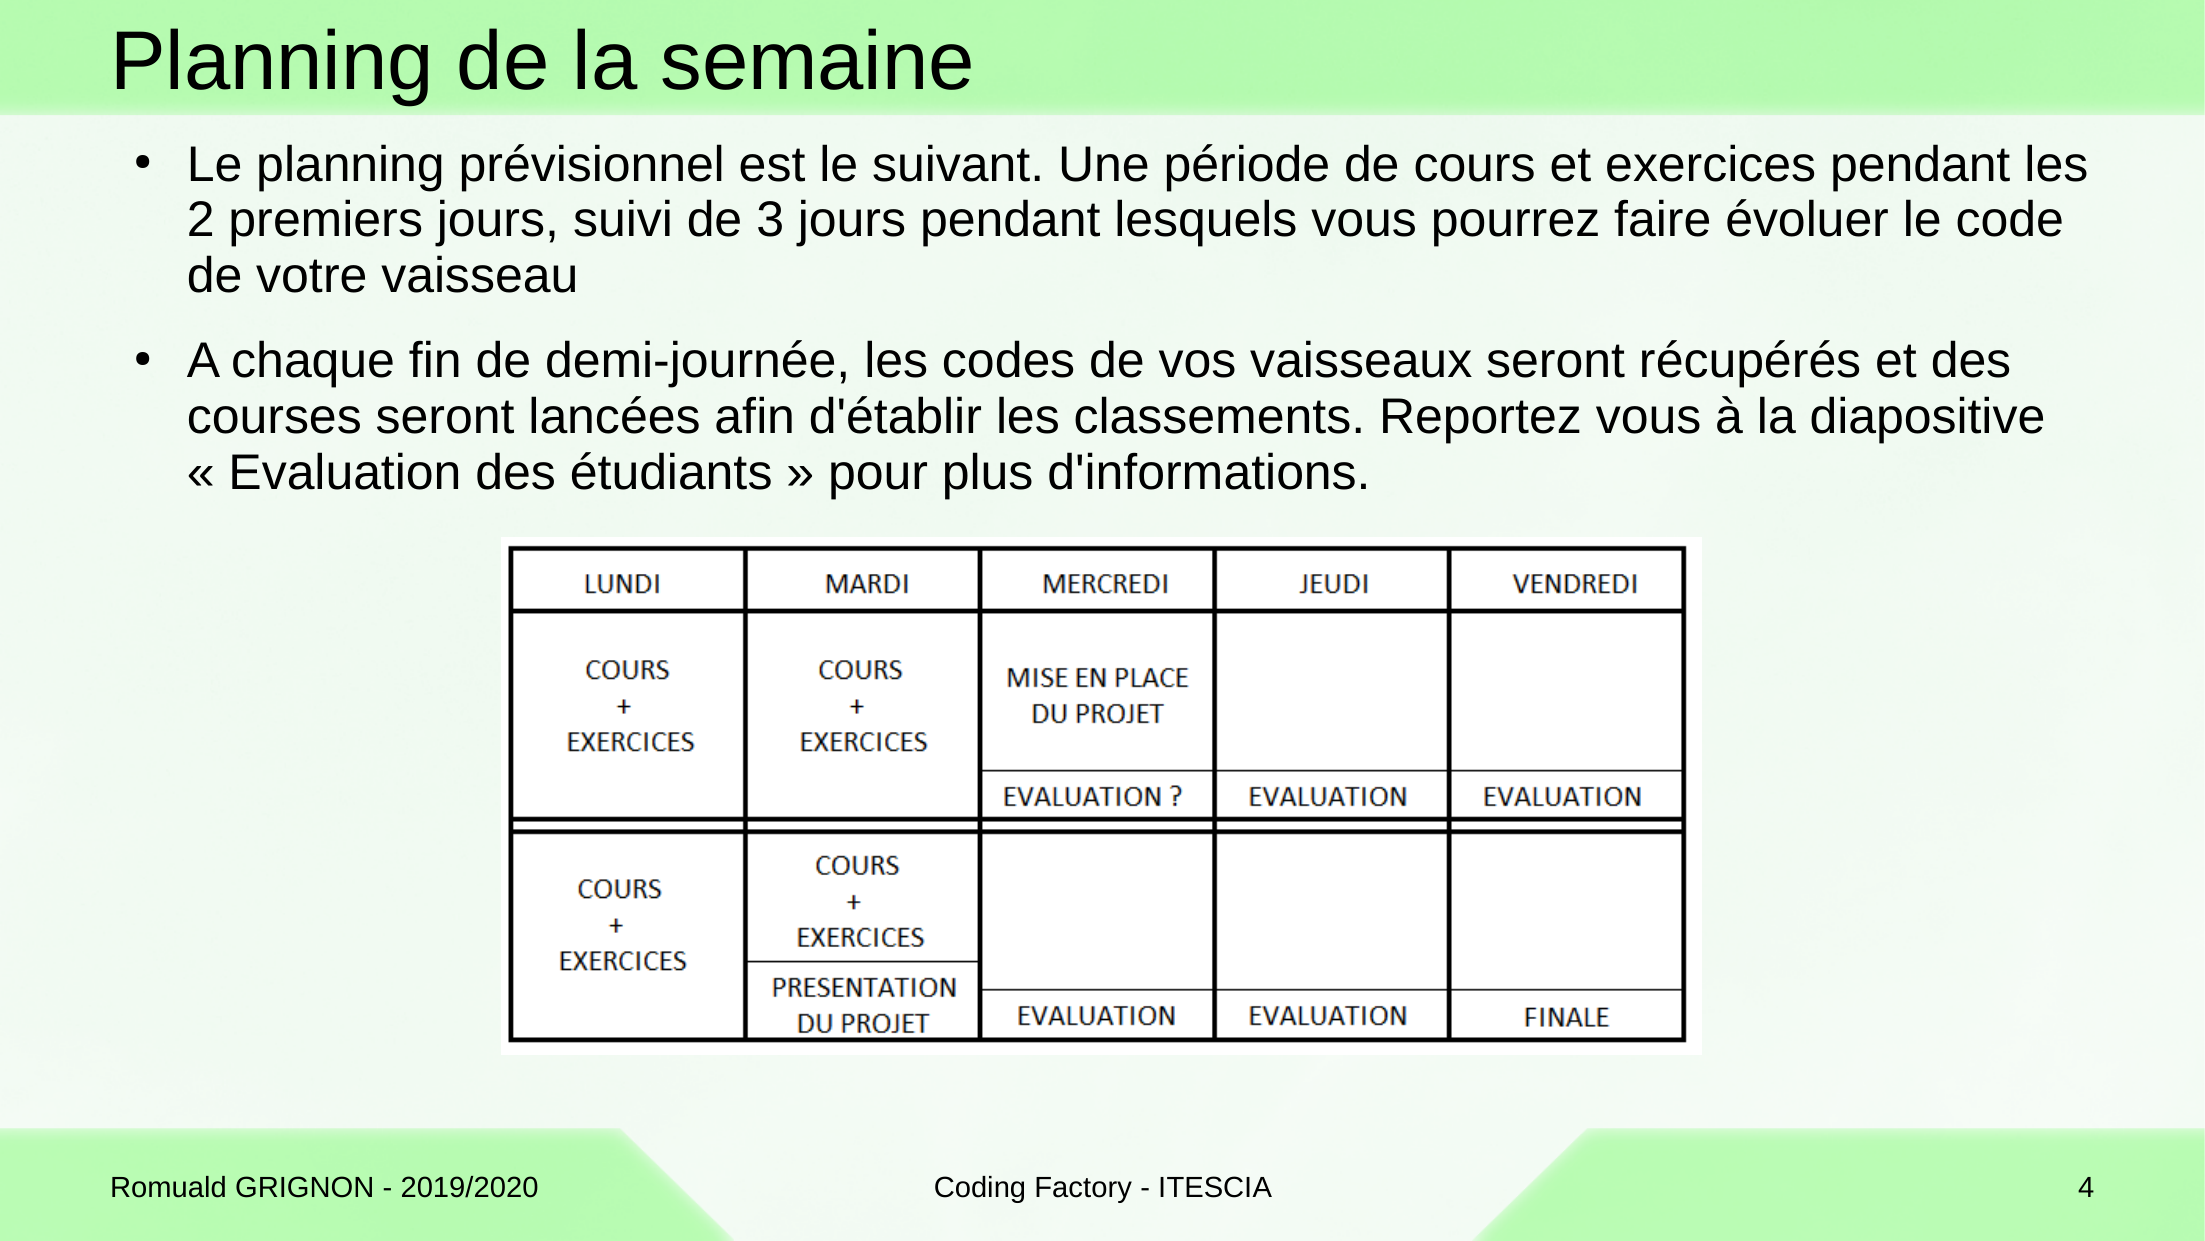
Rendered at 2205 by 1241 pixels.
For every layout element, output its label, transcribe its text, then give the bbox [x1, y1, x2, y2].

list Le planning prévisionnel est le suivant. Une période de cours et exercices pendant les 2 premiers jours, suivi de 3 jours pendant lesquels vous pourrez faire évoluer le code de votre vaisseau A chaque fin de demi-journée, les codes de vos vaisseaux seront récupérés et des courses seront lancées afin d'établir les classements. Reportez vous à la diapositive « Evaluation des étudiants » pour plus d'informations. [116, 206, 2101, 1149]
picture [0, 0, 2205, 1241]
title Planning de la semaine [110, 49, 2095, 257]
